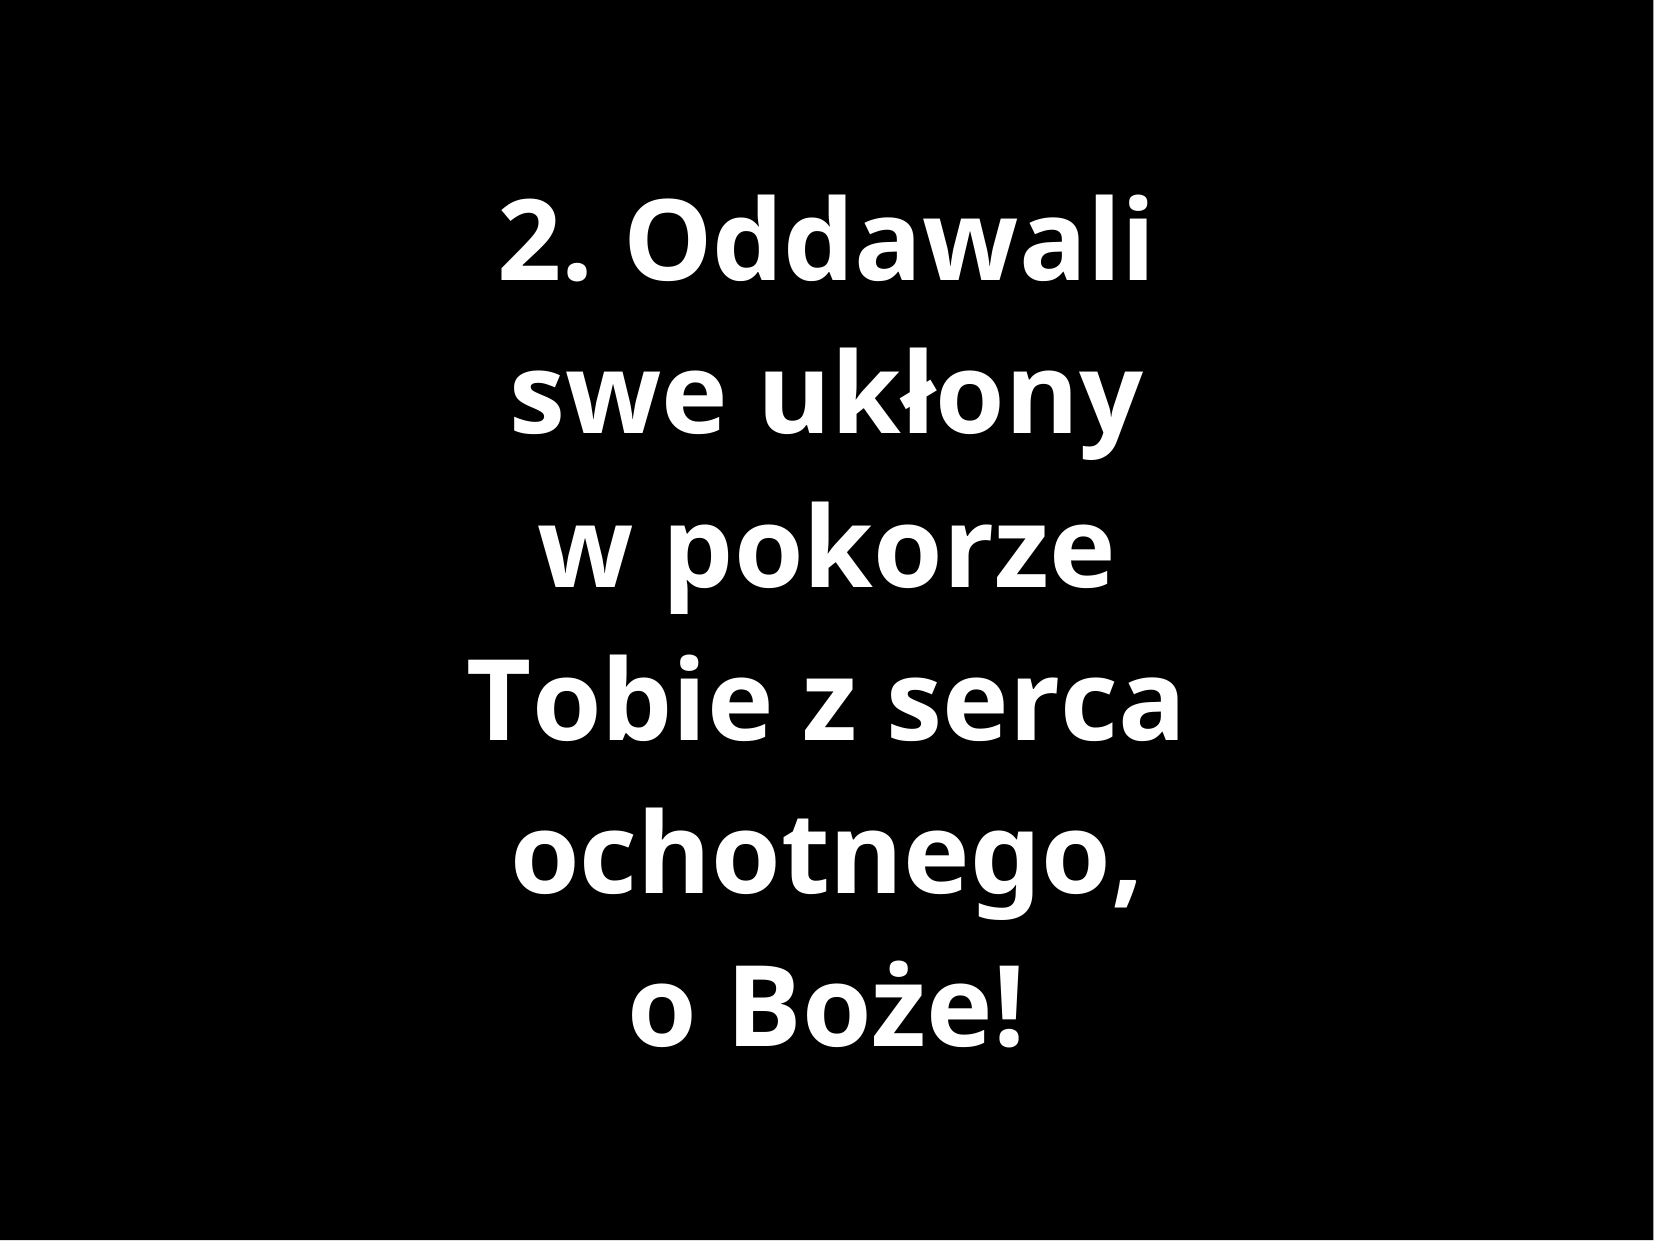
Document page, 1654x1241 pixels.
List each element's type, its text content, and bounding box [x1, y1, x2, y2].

title 2. Oddawali swe ukłony w pokorze Tobie z serca ochotnego, o Boże! [0, 0, 1654, 1241]
